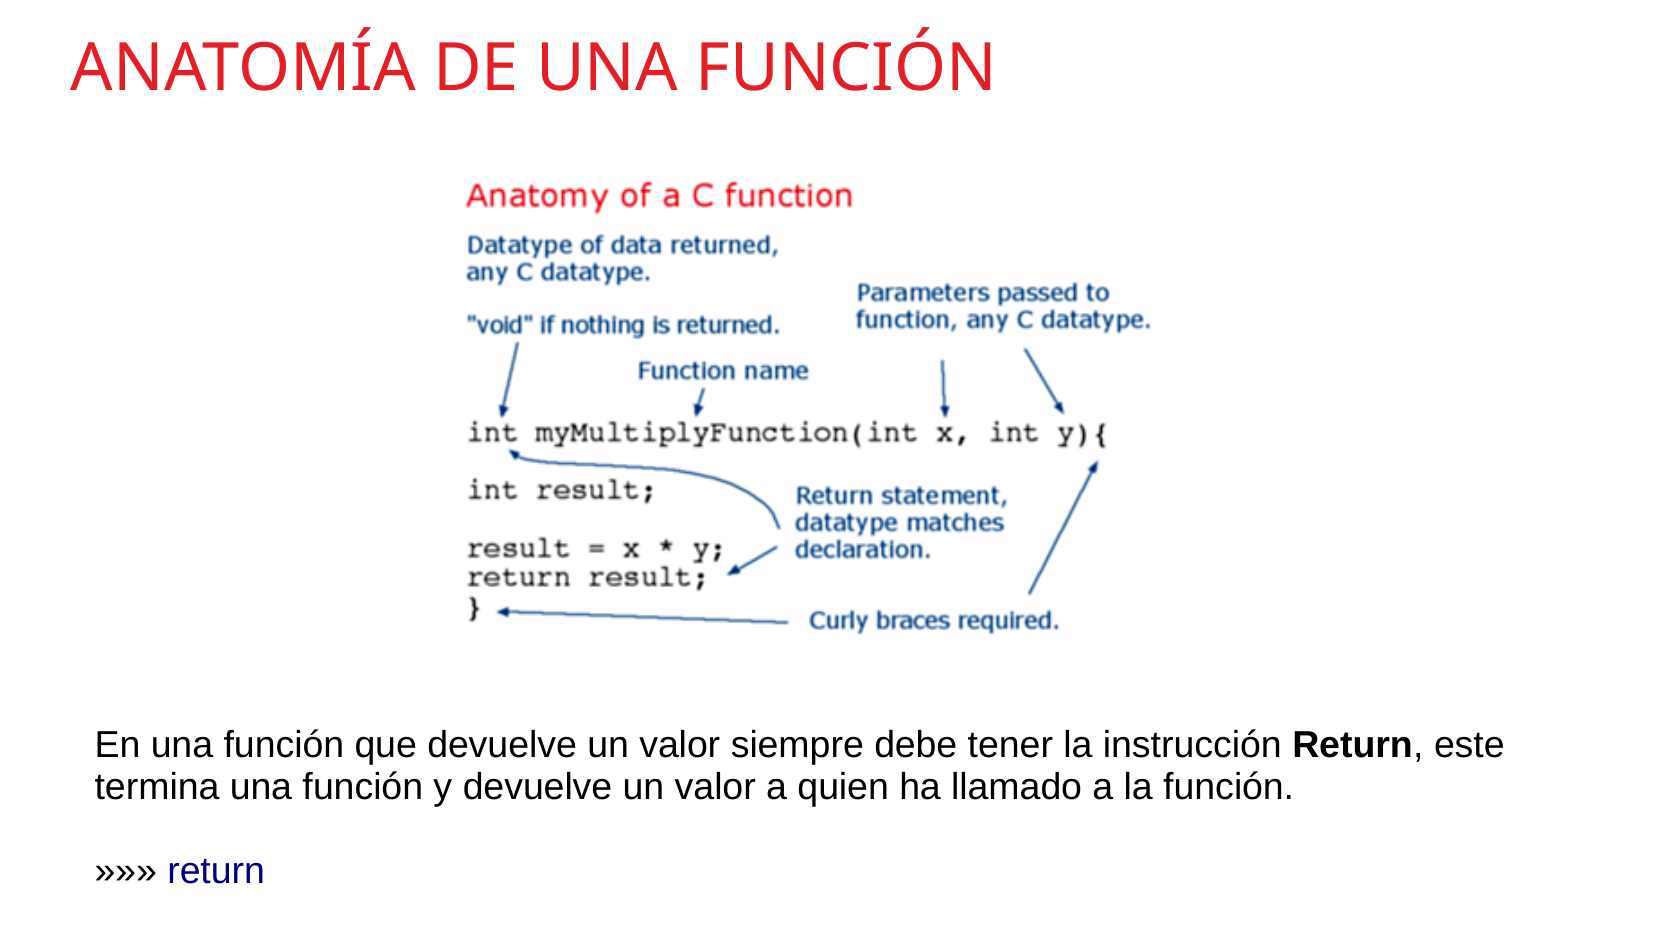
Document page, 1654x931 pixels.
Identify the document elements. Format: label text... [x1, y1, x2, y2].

picture [456, 172, 1198, 666]
title ANATOMÍA DE UNA FUNCIÓN [70, 11, 1347, 118]
text_box En una función que devuelve un valor siempre debe tener la instrucción Return, este termina una función y devuelve un valor a quien ha llamado a la función. »»» return [79, 715, 1565, 899]
